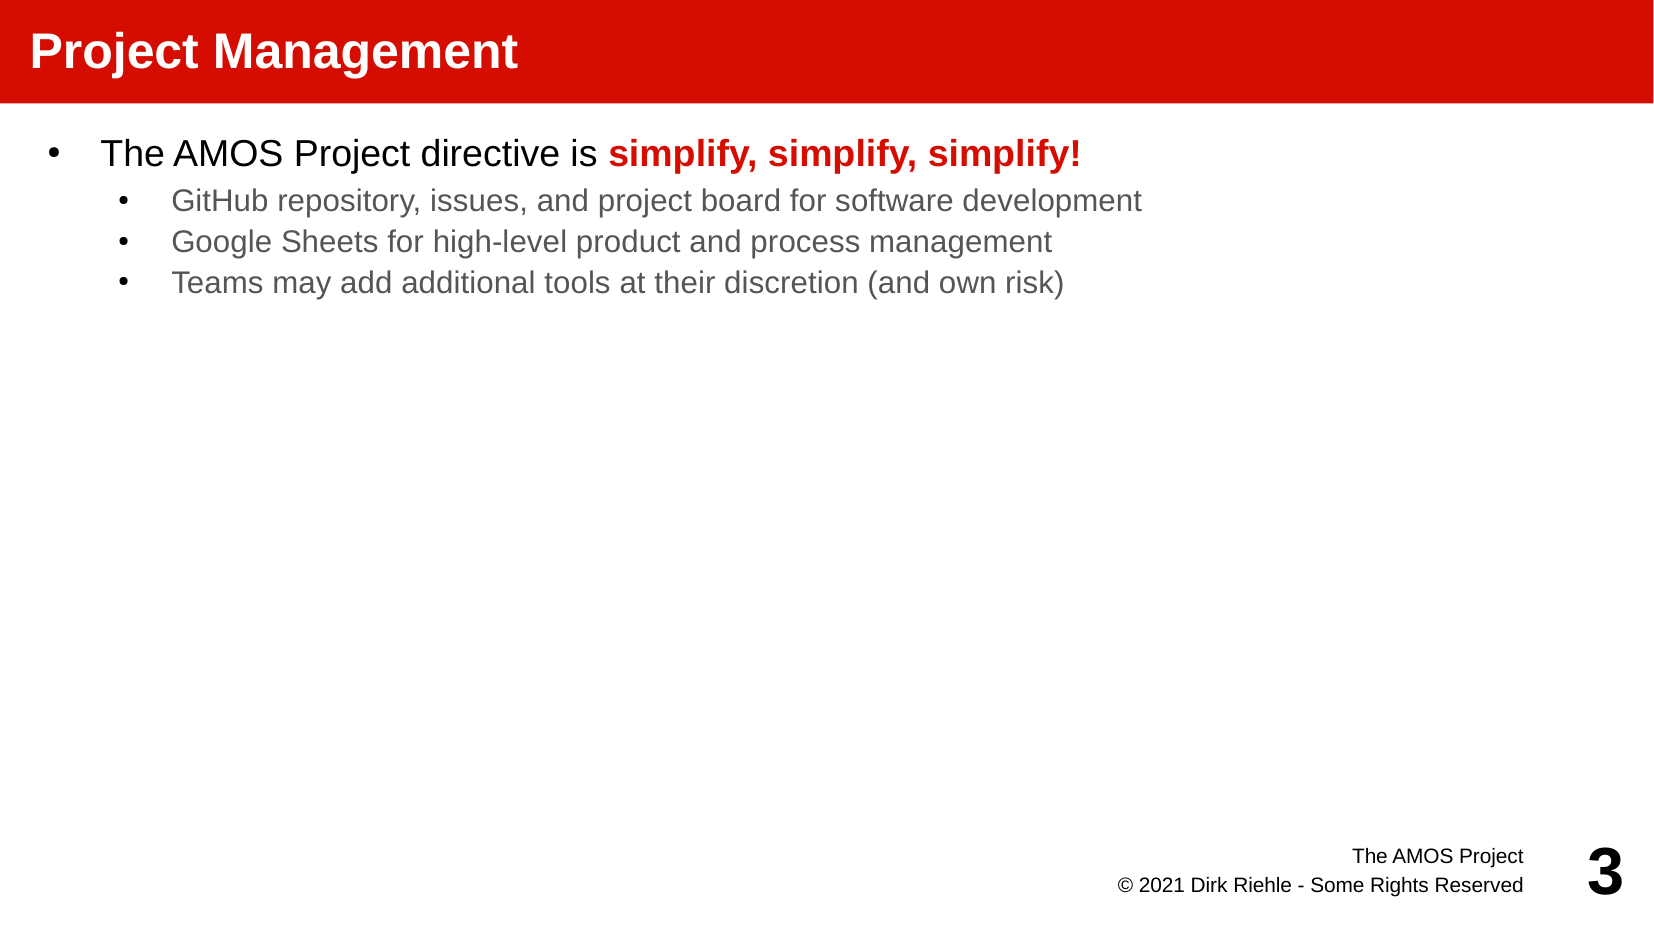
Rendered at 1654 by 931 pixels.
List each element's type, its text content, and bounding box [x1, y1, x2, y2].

title Project Management [0, 0, 1654, 104]
list The AMOS Project directive is simplify, simplify, simplify! GitHub repository, issues, and project board for software development Google Sheets for high-level product and process management Teams may add additional tools at their discretion (and own risk) [29, 132, 1625, 813]
